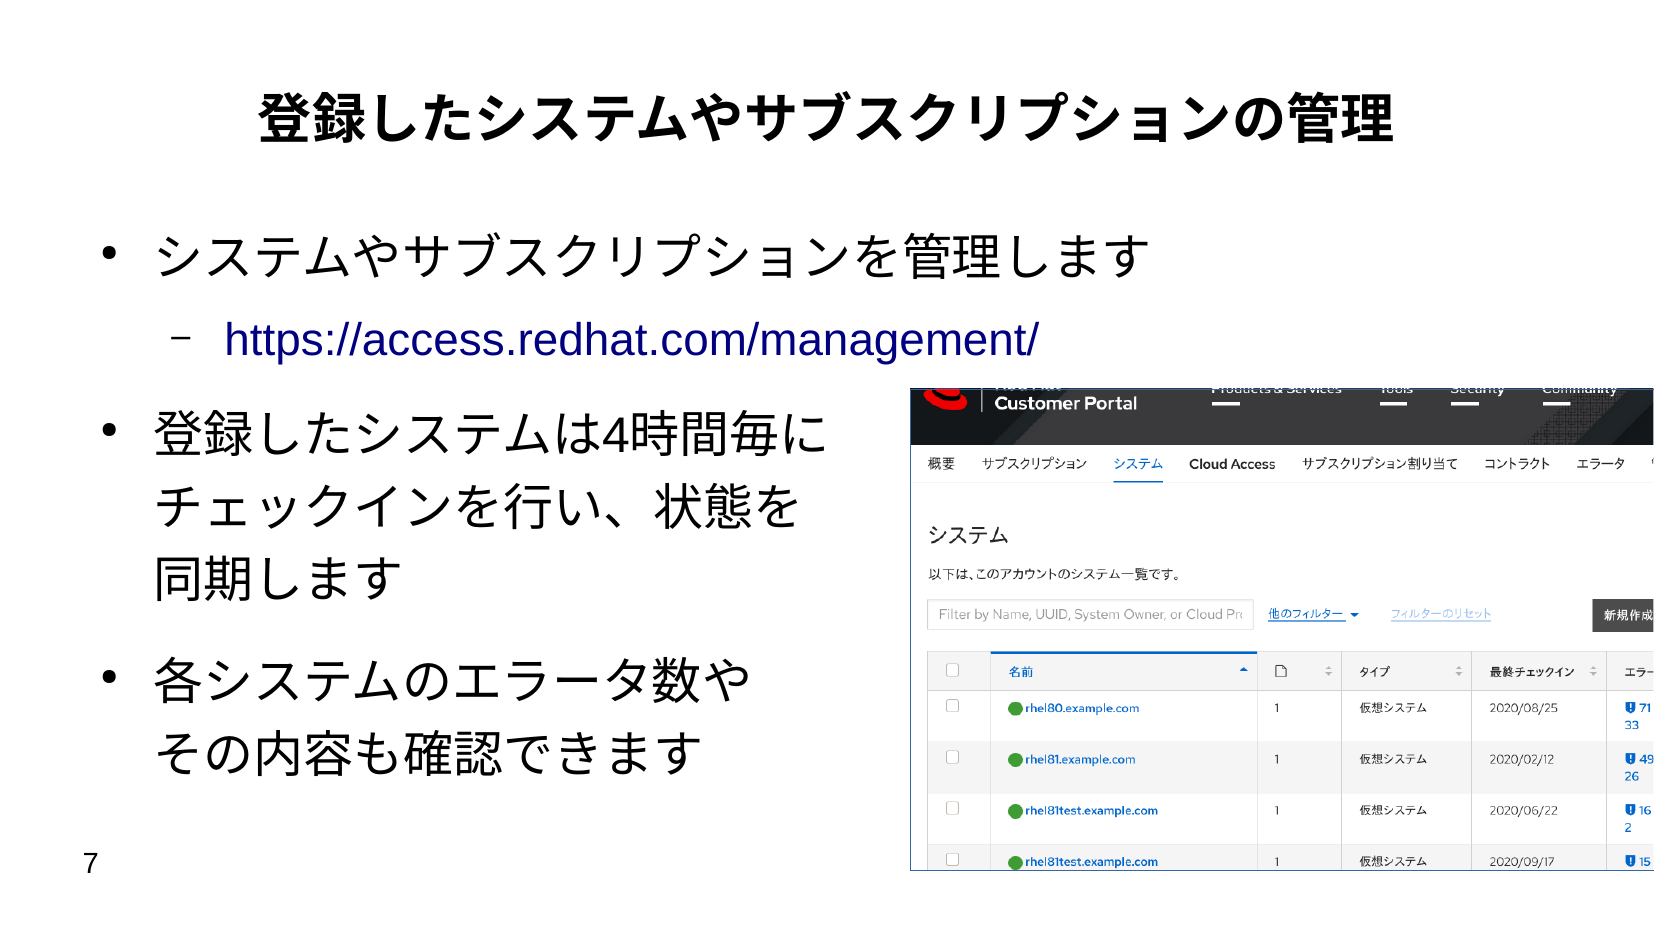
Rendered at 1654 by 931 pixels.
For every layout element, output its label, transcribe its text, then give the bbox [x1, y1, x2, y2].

title 登録したシステムやサブスクリプションの管理 [82, 37, 1571, 193]
list システムやサブスクリプションを管理します https://access.redhat.com/management/ 登録したシステムは4時間毎に チェックインを行い、状態を 同期します 各システムのエラータ数や その内容も確認できます [82, 217, 1196, 827]
picture [910, 388, 1654, 871]
